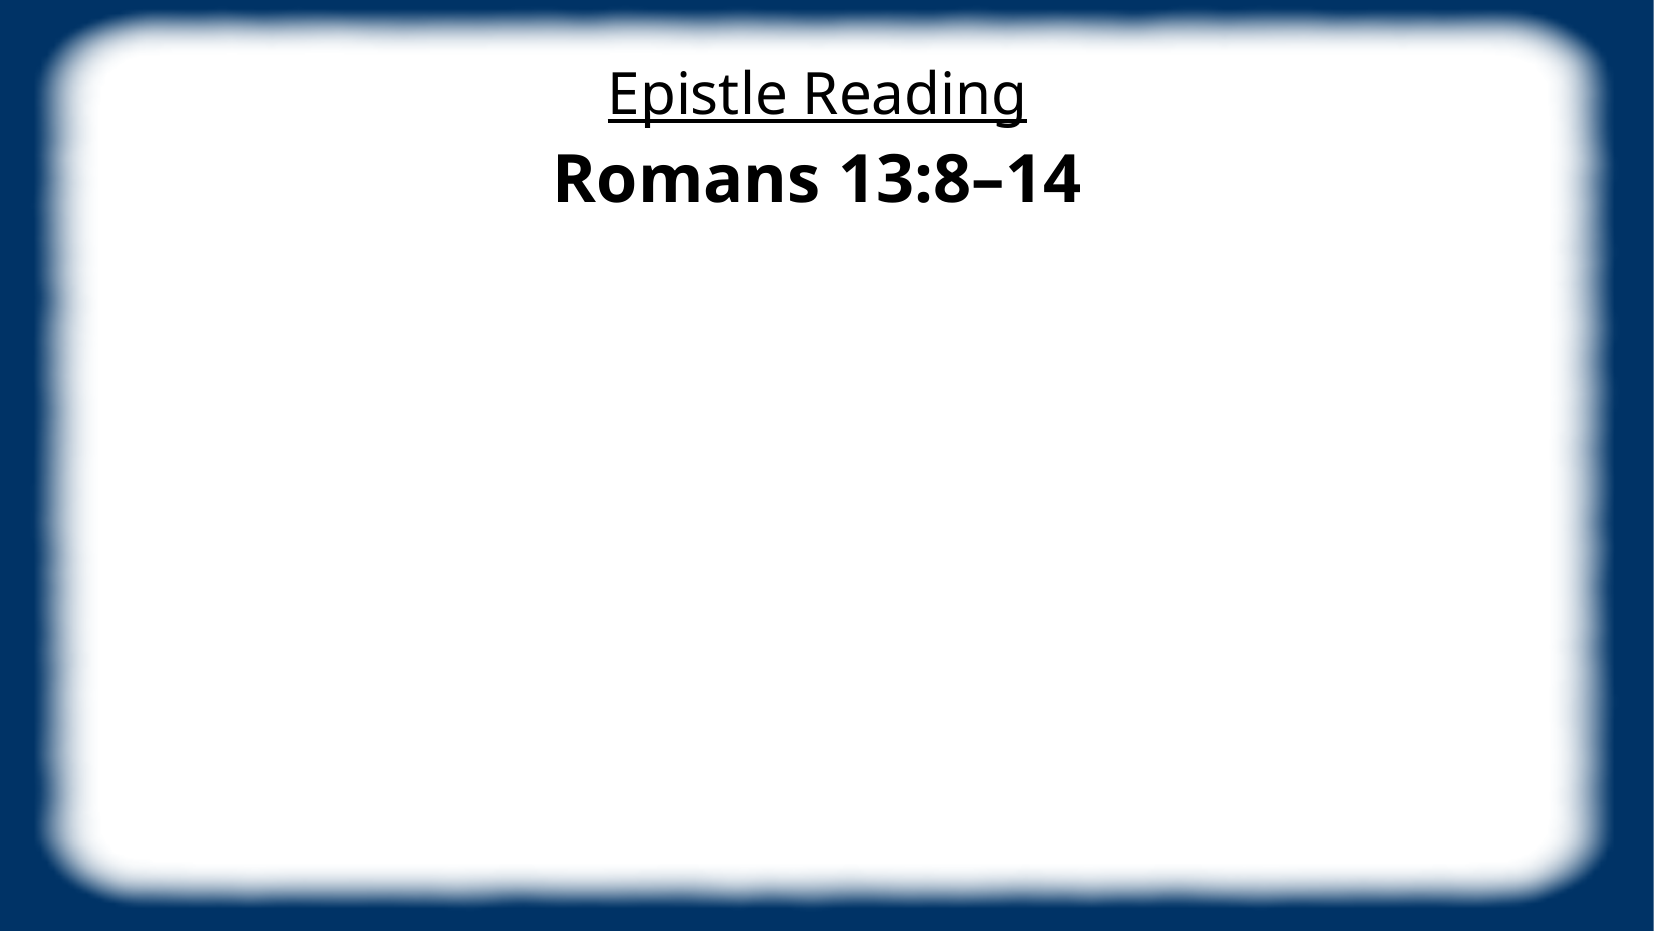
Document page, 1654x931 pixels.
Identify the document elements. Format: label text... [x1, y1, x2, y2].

picture [0, 0, 1654, 931]
text_box Epistle Reading Romans 13:8–14 [105, 45, 1531, 226]
